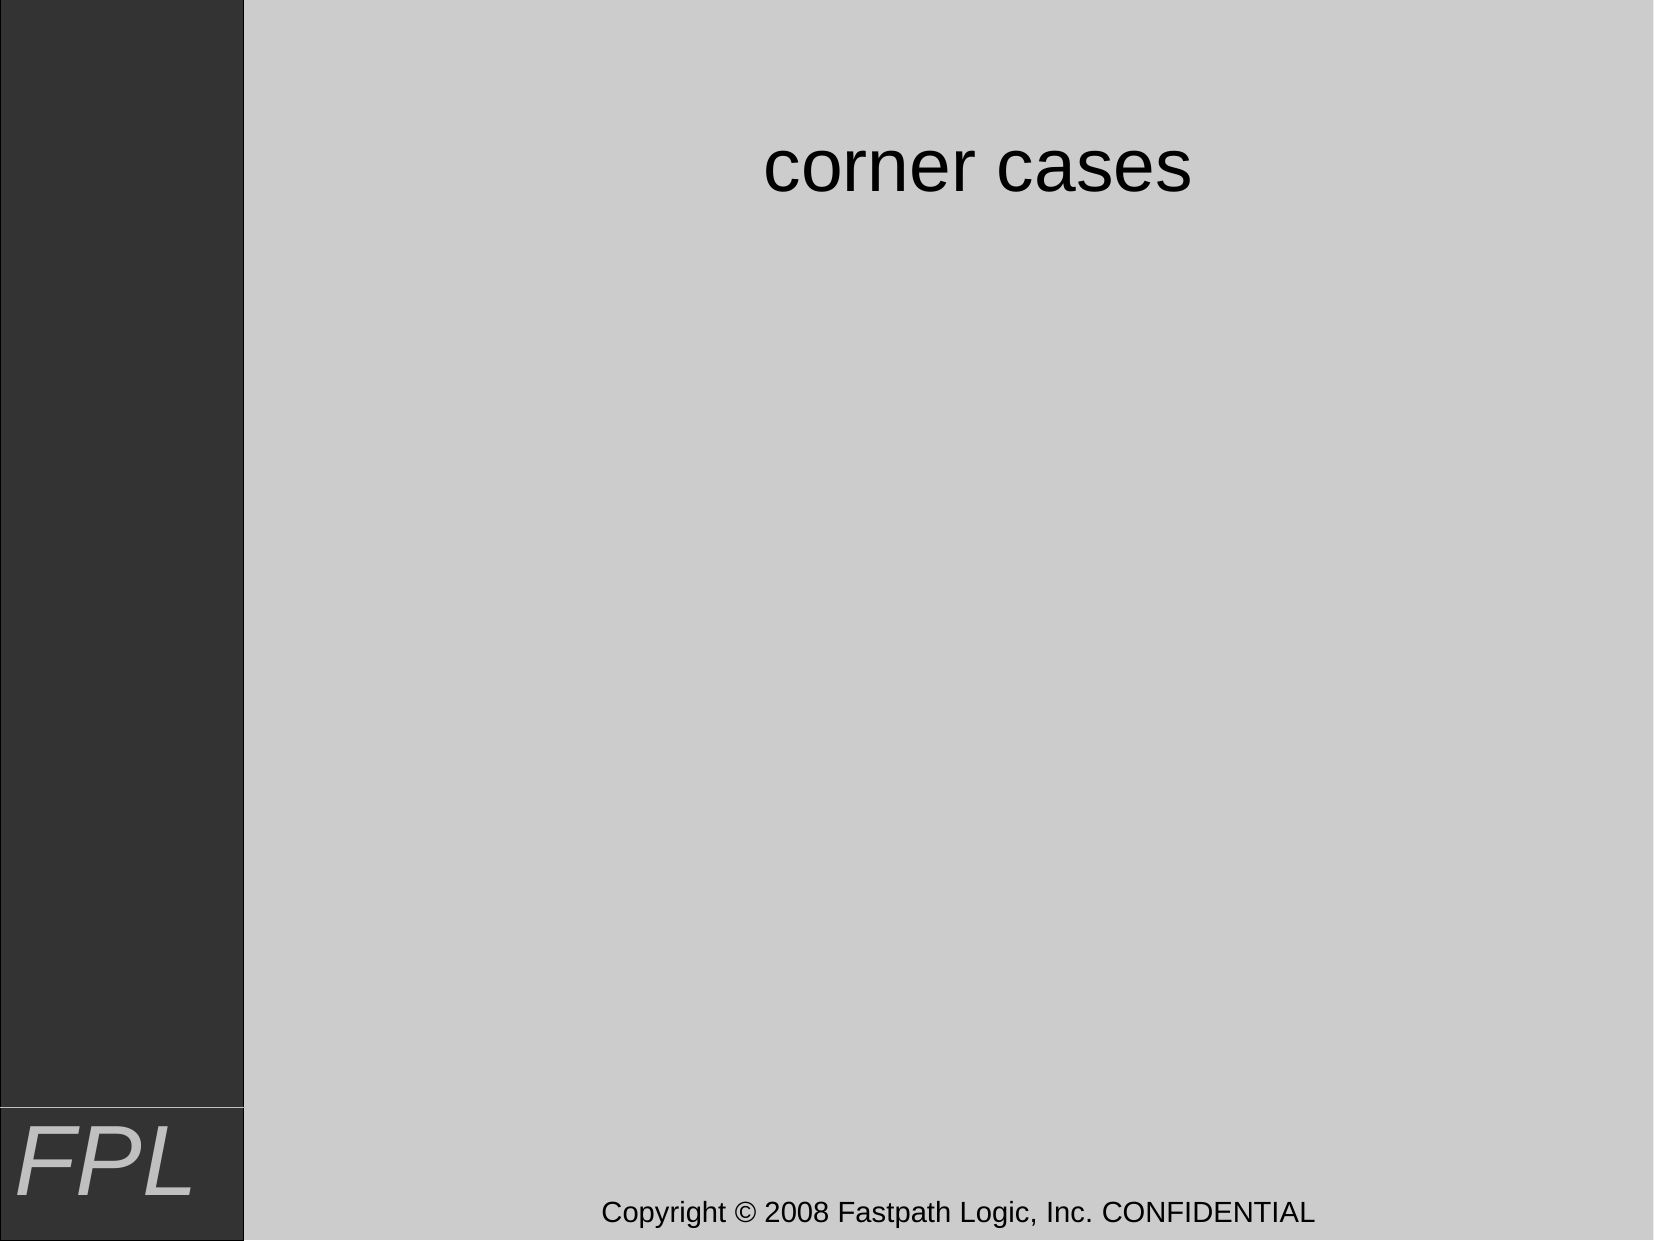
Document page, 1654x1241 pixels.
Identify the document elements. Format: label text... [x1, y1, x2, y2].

title corner cases [427, 57, 1530, 274]
